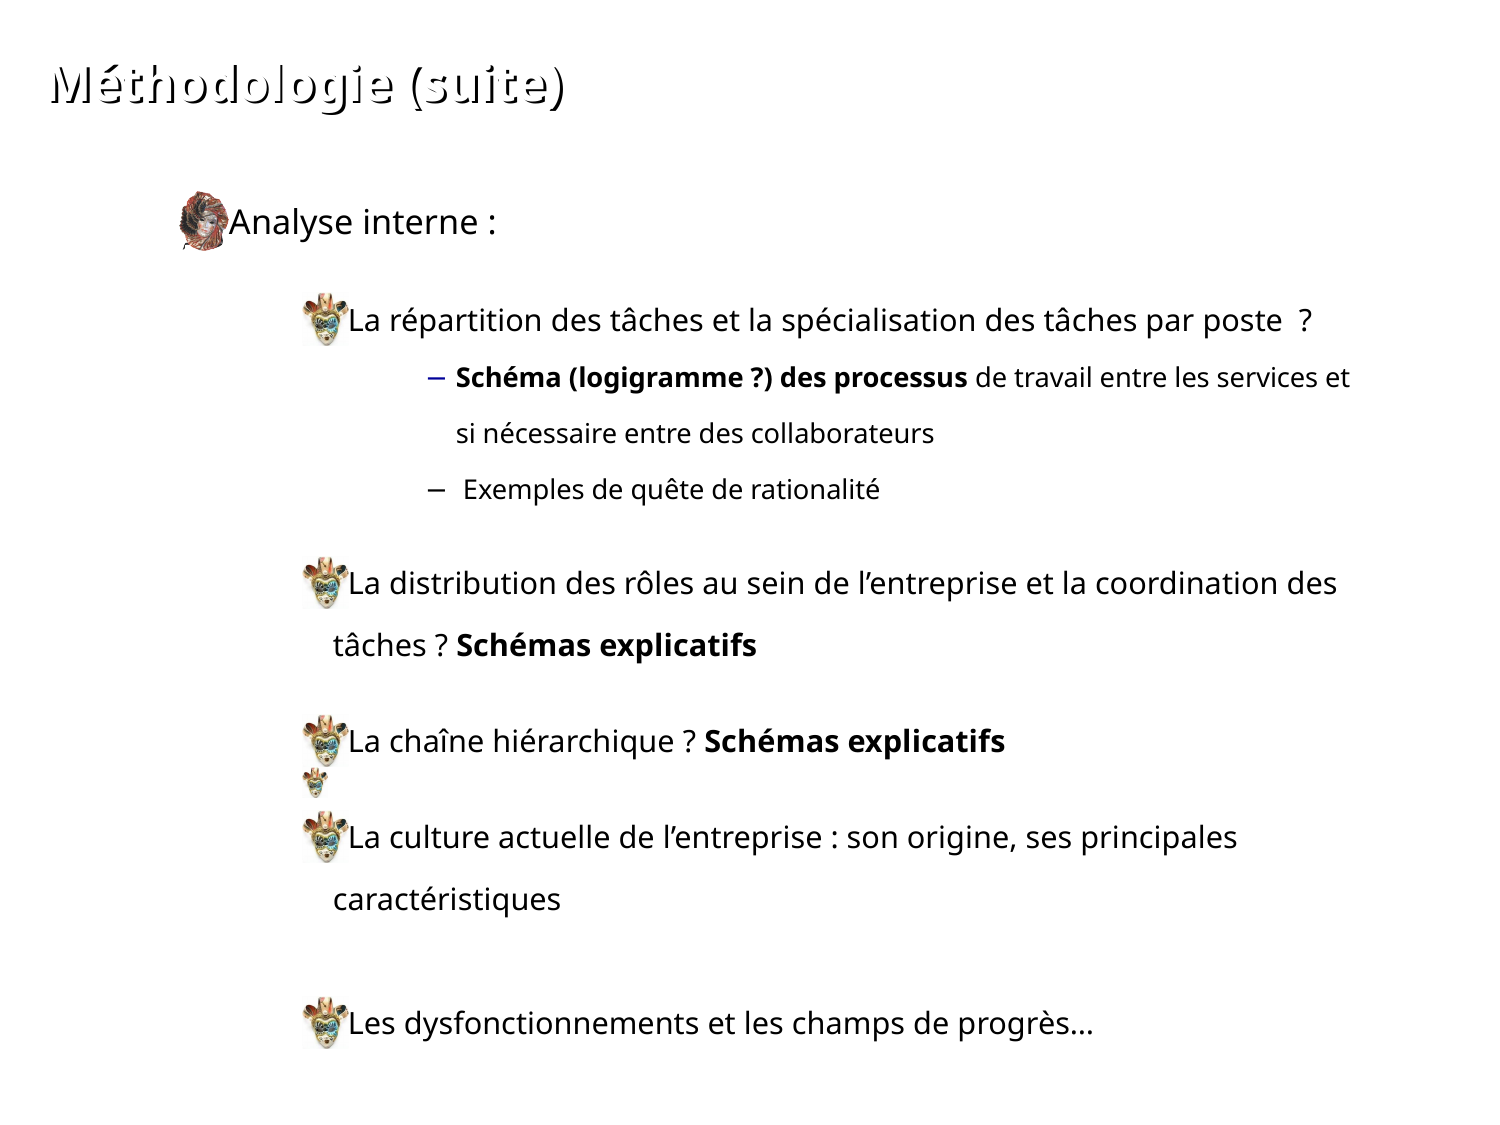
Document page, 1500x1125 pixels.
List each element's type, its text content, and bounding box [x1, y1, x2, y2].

title Méthodologie (suite) [29, 13, 1476, 150]
list Analyse interne : La répartition des tâches et la spécialisation des tâches par poste ? Schéma (logigramme ?) des processus de travail entre les services et si nécessaire entre des collaborateurs Exemples de quête de rationalité La distribution des rôles au sein de l’entreprise et la coordination des tâches ? Schémas explicatifs La chaîne hiérarchique ? Schémas explicatifs La culture actuelle de l’entreprise : son origine, ses principales caractéristiques Les dysfonctionnements et les champs de progrès… [41, 172, 1459, 1067]
